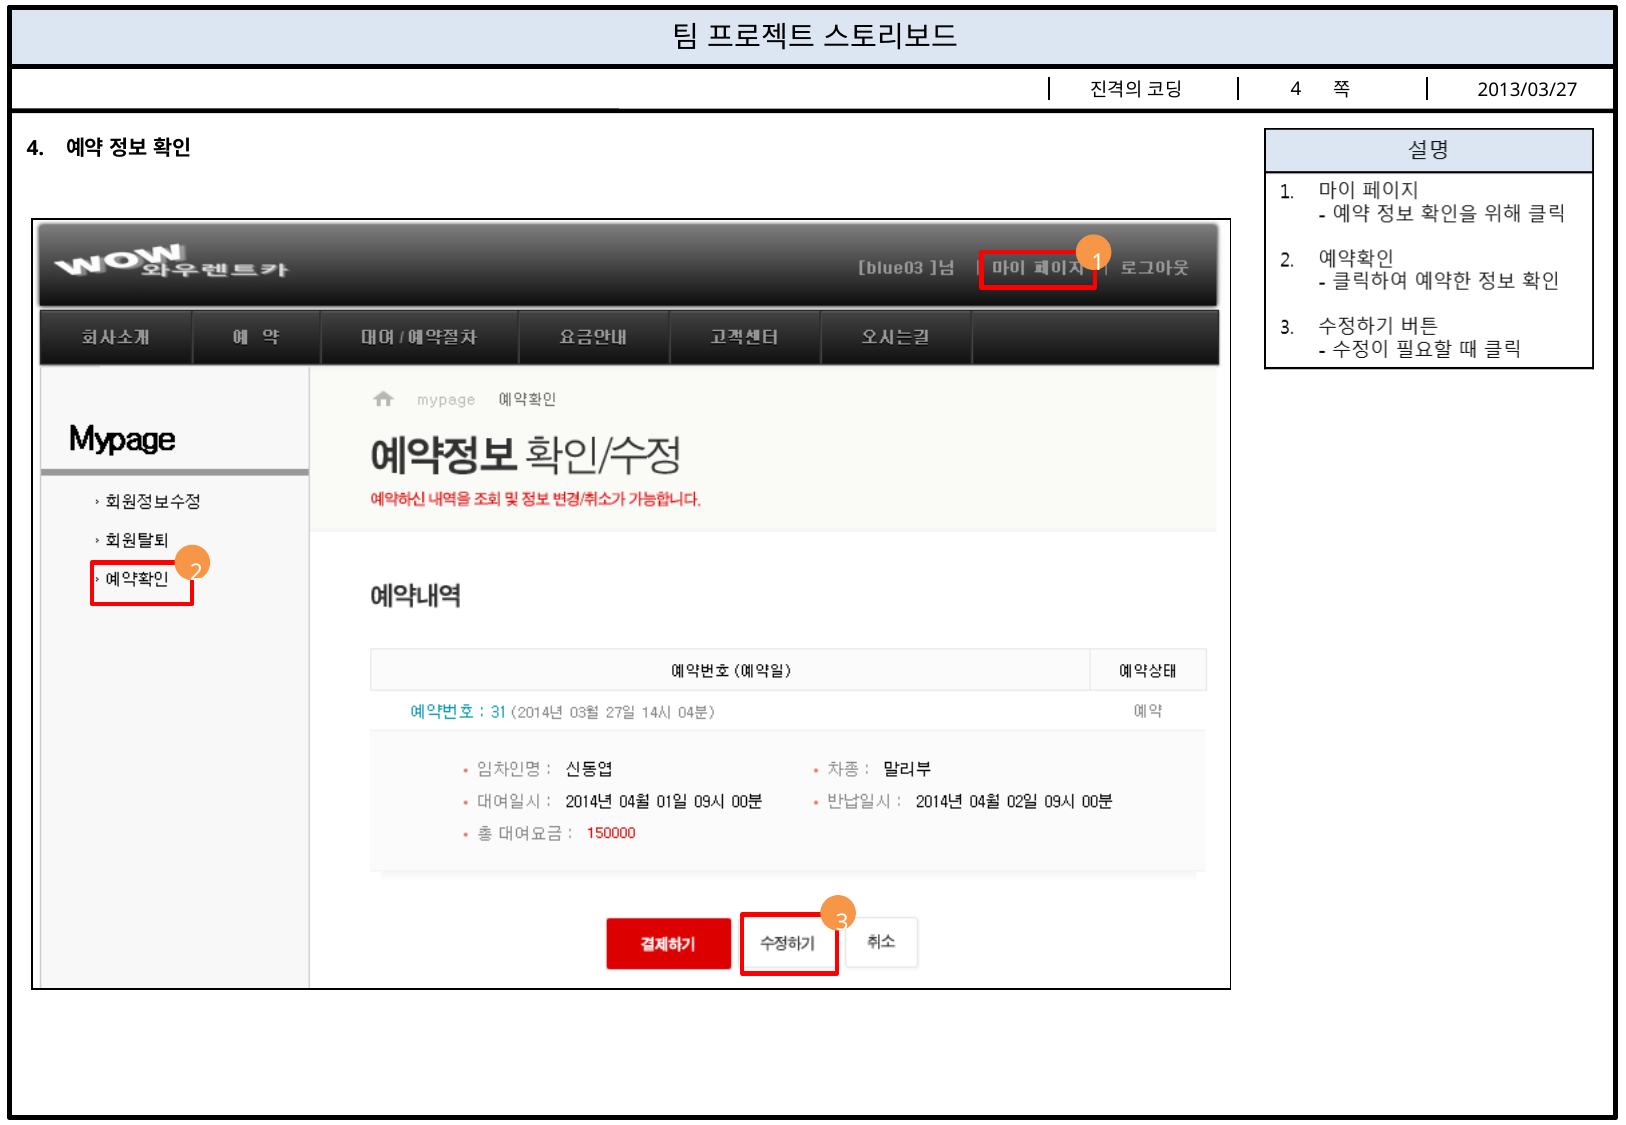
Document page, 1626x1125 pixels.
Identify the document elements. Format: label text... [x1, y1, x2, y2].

picture [1264, 128, 1594, 372]
text_box 1 [1075, 234, 1112, 270]
text_box 3 [820, 895, 856, 931]
text_box <숫자> [1275, 68, 1346, 109]
text_box 2 [174, 544, 211, 581]
text_box 2013/03/27 [1462, 70, 1590, 108]
text_box 팀 프로젝트 스토리보드 [15, 11, 1616, 62]
text_box 진격의 코딩 [1075, 70, 1207, 108]
picture [32, 219, 1230, 989]
text_box 4. 예약 정보 확인 [11, 114, 1356, 167]
